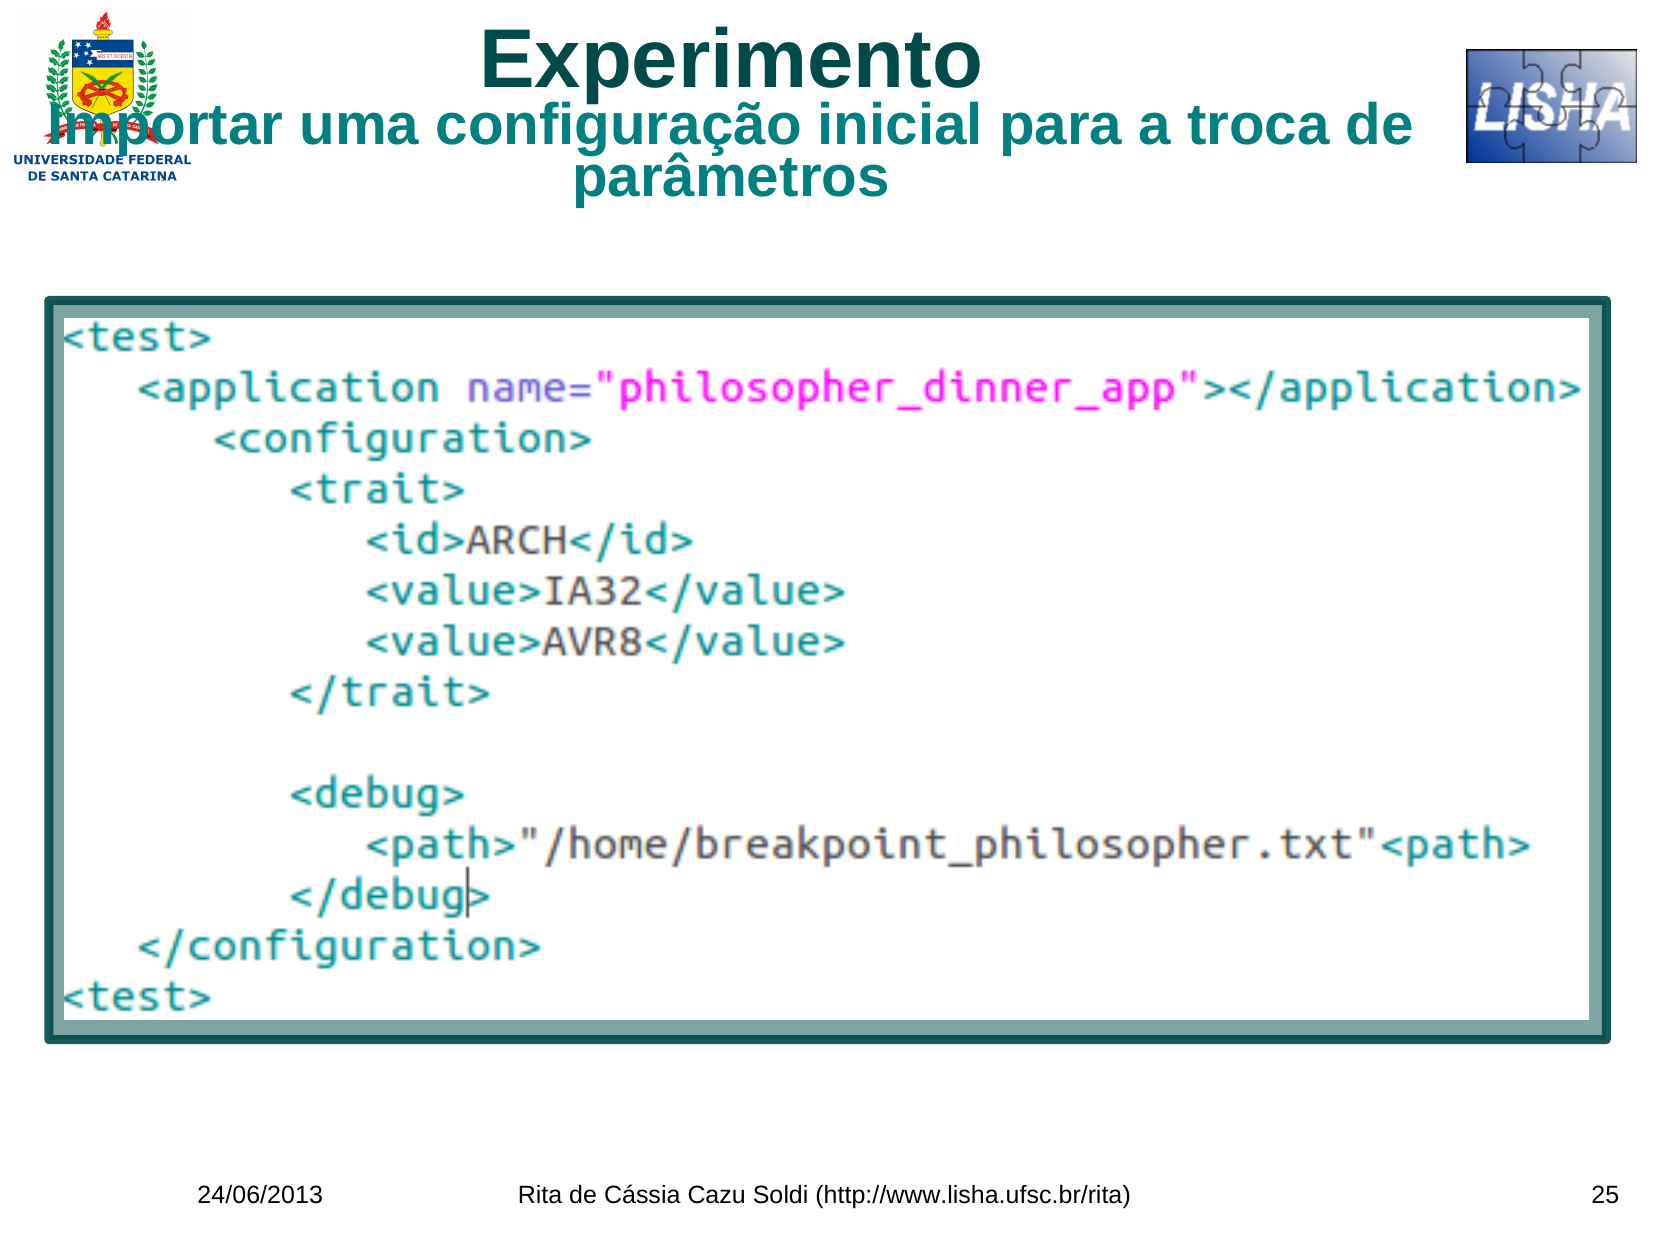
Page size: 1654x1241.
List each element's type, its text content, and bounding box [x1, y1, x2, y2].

picture [1466, 49, 1637, 163]
title Experimento Importar uma configuração inicial para a troca de parâmetros [37, 3, 1426, 232]
picture [64, 318, 1589, 1020]
picture [13, 6, 37, 181]
text_box [48, 300, 1607, 1040]
